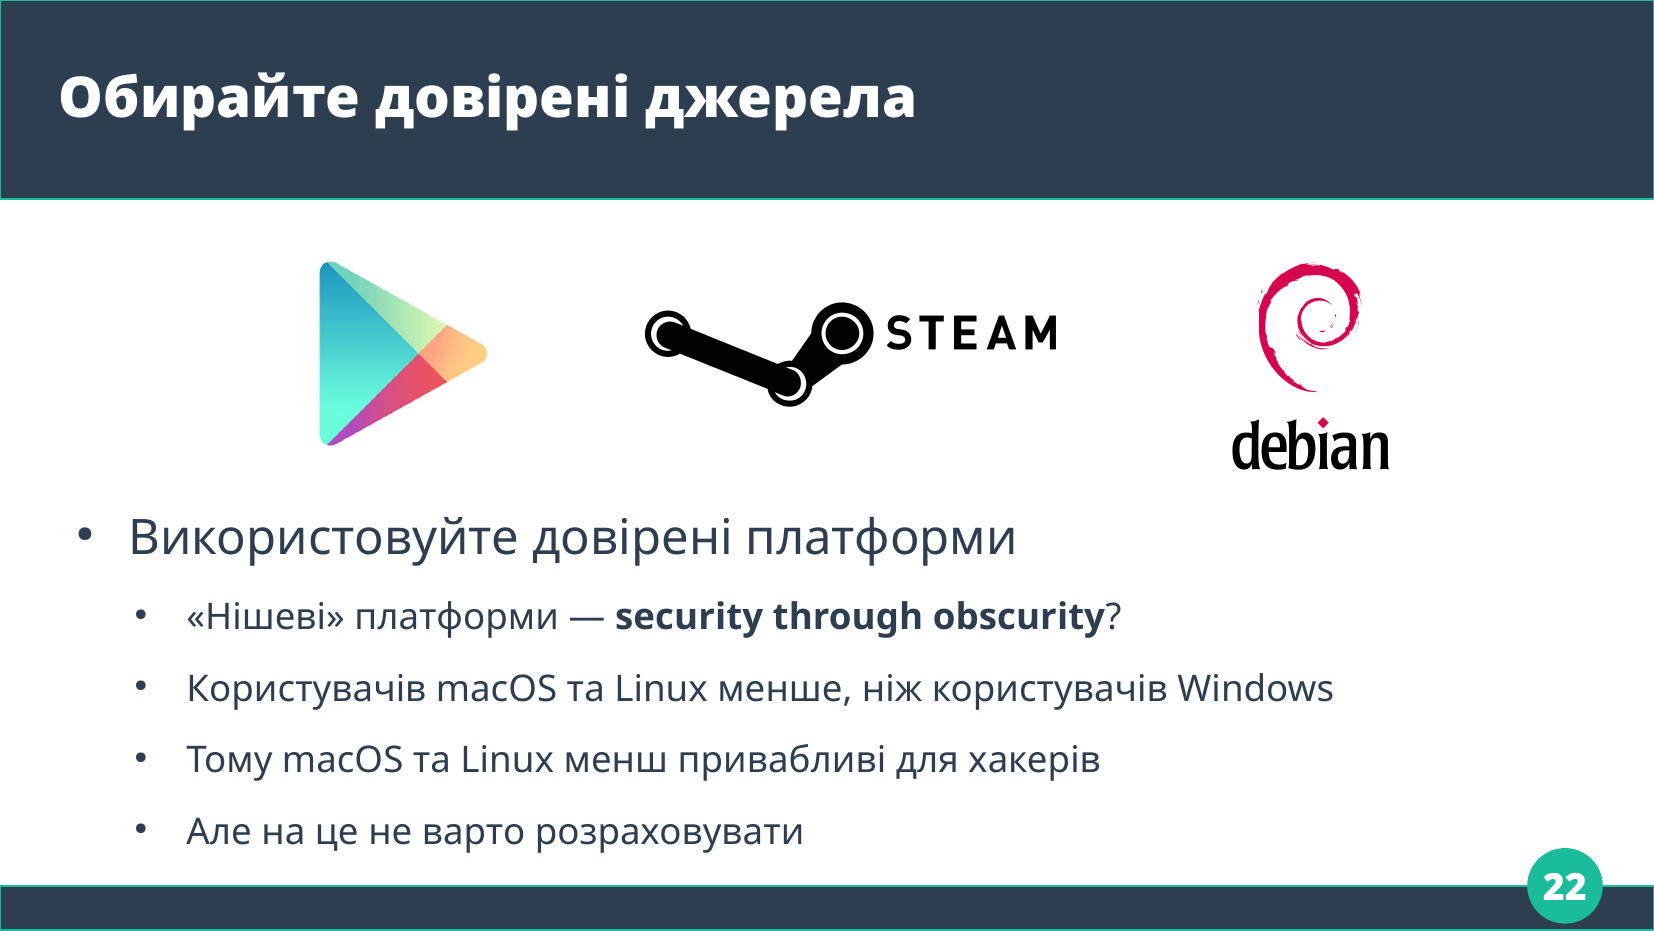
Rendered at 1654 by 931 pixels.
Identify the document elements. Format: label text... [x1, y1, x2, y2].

picture [643, 236, 1063, 473]
picture [1104, 236, 1518, 495]
title Обирайте довірені джерела [59, 37, 1595, 156]
picture [265, 227, 526, 473]
list Використовуйте довірені платформи «Нішеві» платформи — security through obscurity? Користувачів macOS та Linux менше, ніж користувачів Windows Тому macOS та Linux менш привабливі для хакерів Але на це не варто розраховувати [59, 501, 1565, 857]
